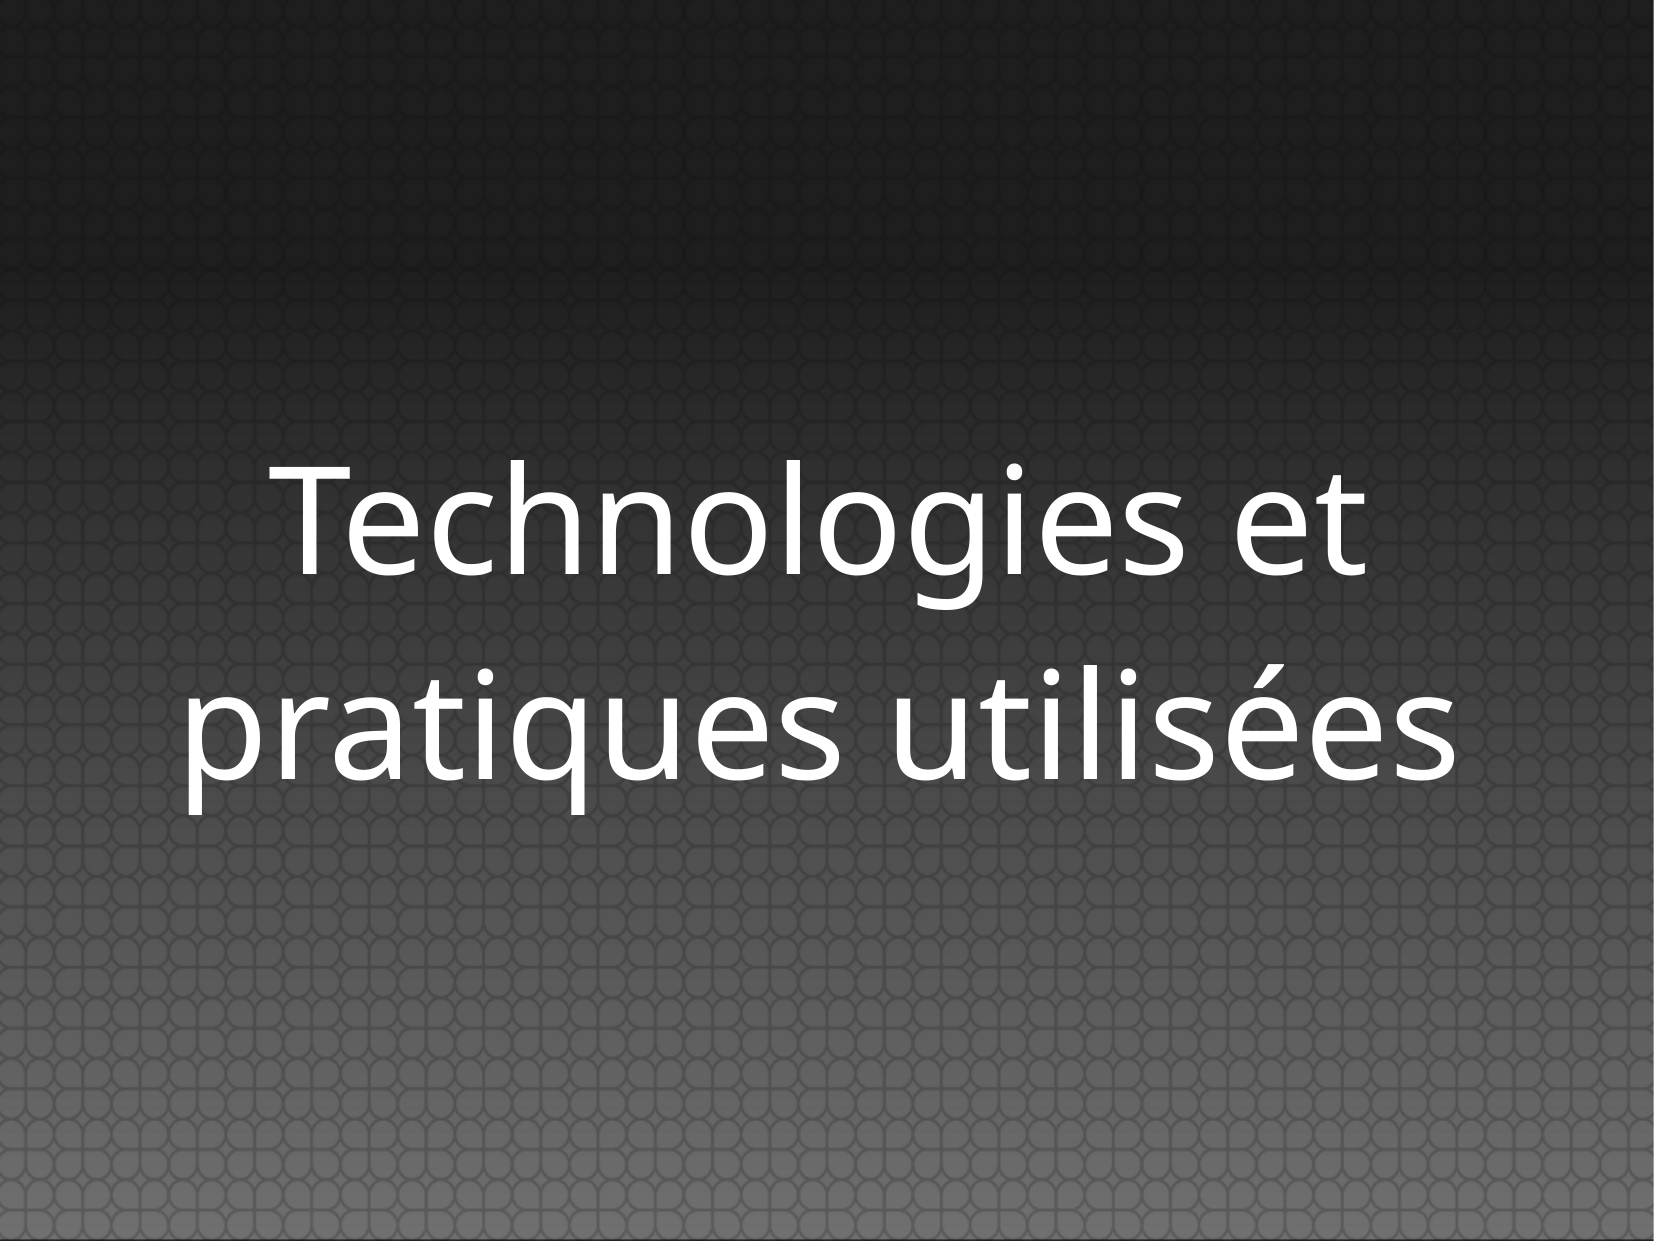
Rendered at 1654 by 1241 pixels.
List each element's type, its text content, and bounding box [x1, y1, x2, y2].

title Technologies et pratiques utilisées [75, 444, 1564, 794]
picture [0, 0, 1654, 1241]
